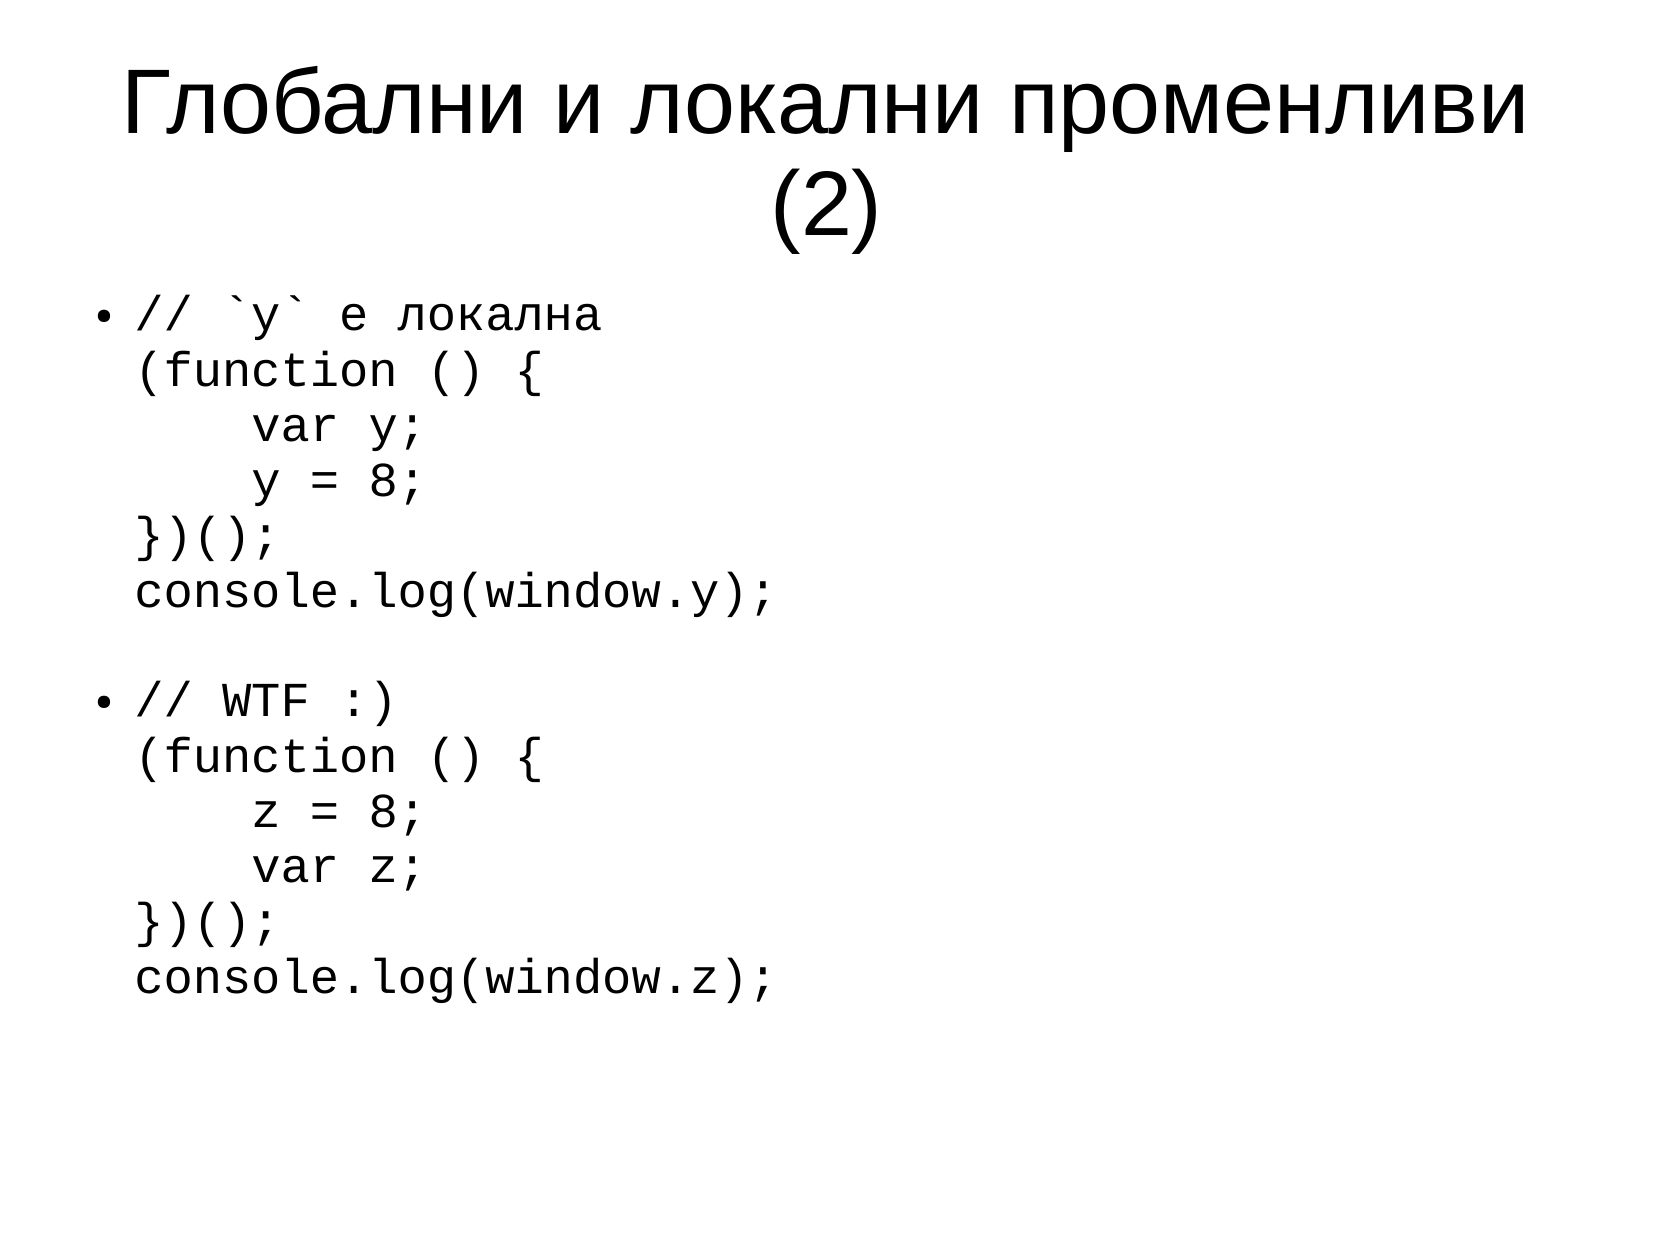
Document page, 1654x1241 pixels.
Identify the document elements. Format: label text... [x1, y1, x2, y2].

list // `y` е локална (function () { var y; y = 8; })(); console.log(window.y); // WTF :) (function () { z = 8; var z; })(); console.log(window.z); [82, 290, 1571, 1010]
title Глобални и локални променливи (2) [82, 49, 1571, 257]
